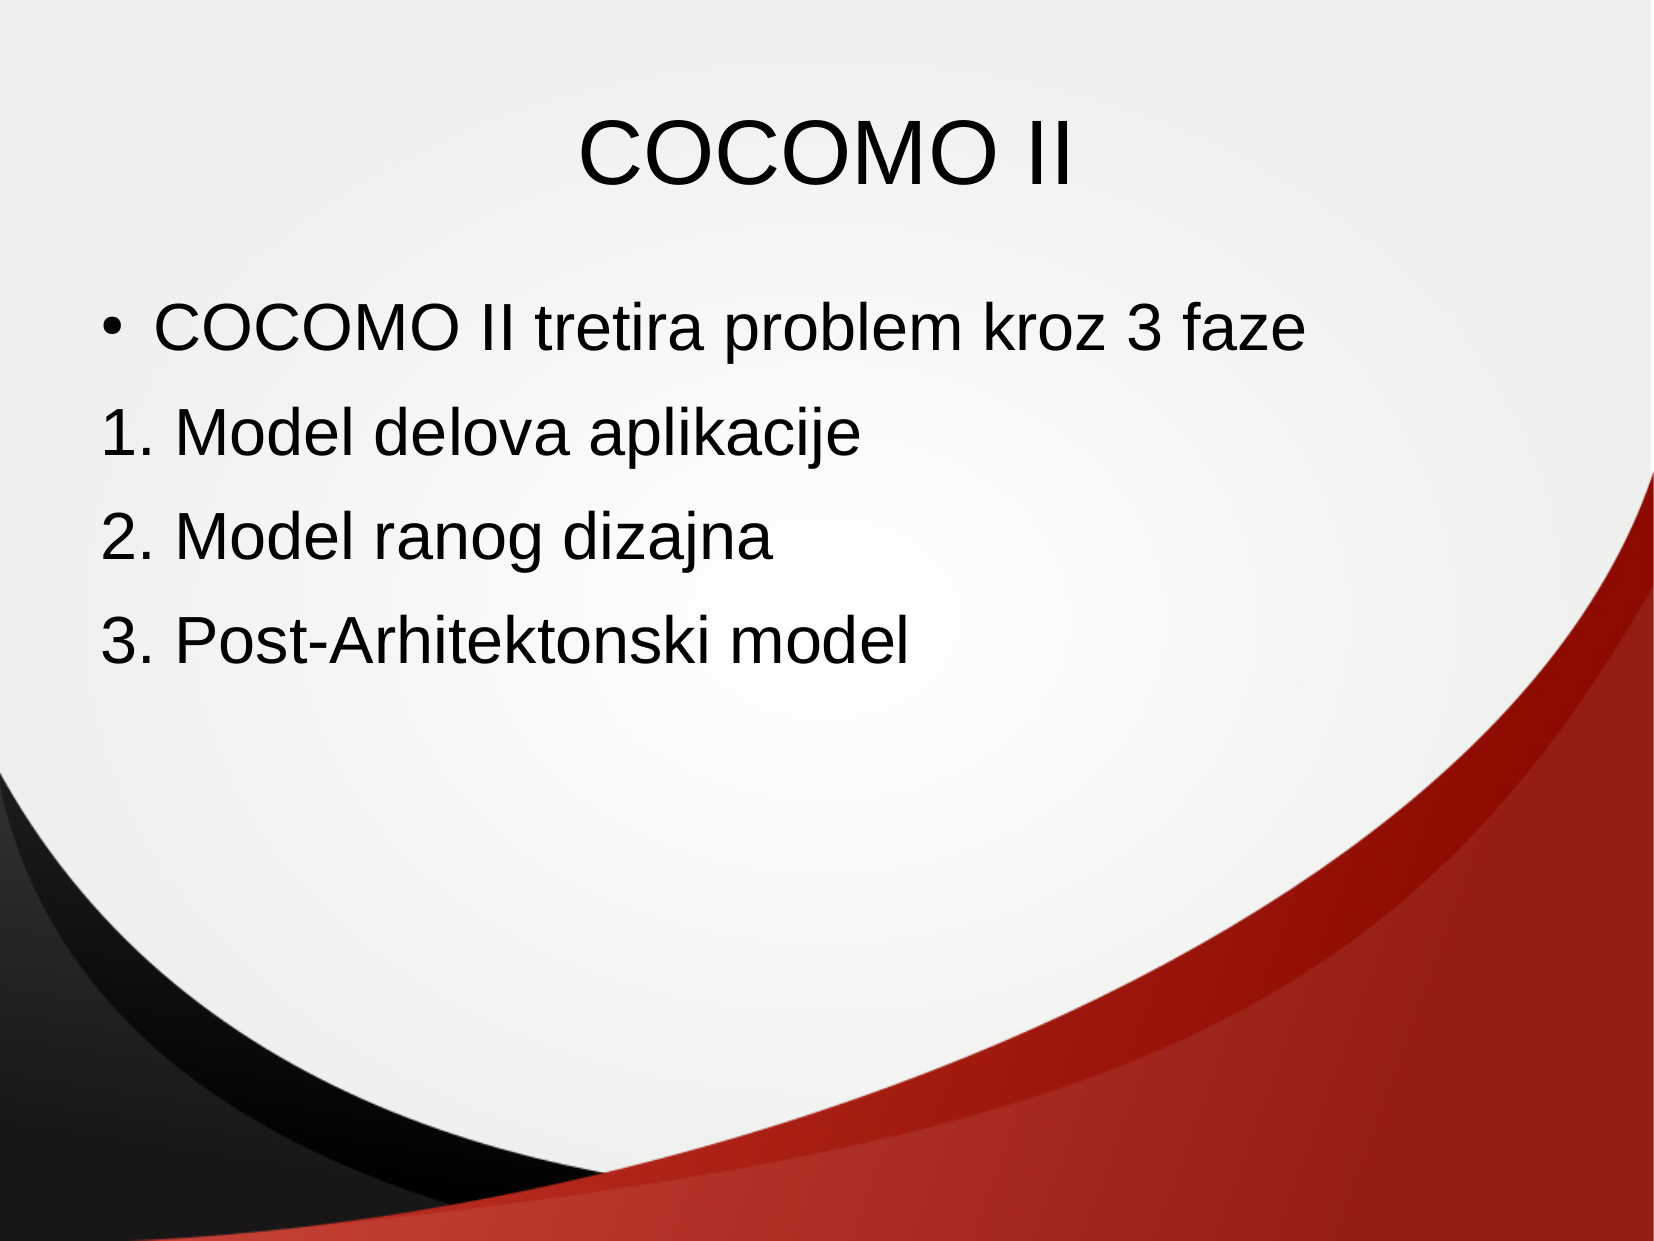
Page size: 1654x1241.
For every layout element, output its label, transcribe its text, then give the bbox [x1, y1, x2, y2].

list COCOMO II tretira problem kroz 3 faze Model delova aplikacije Model ranog dizajna Post-Arhitektonski model [82, 290, 1571, 1010]
title COCOMO II [82, 49, 1571, 257]
picture [0, 0, 1654, 1241]
